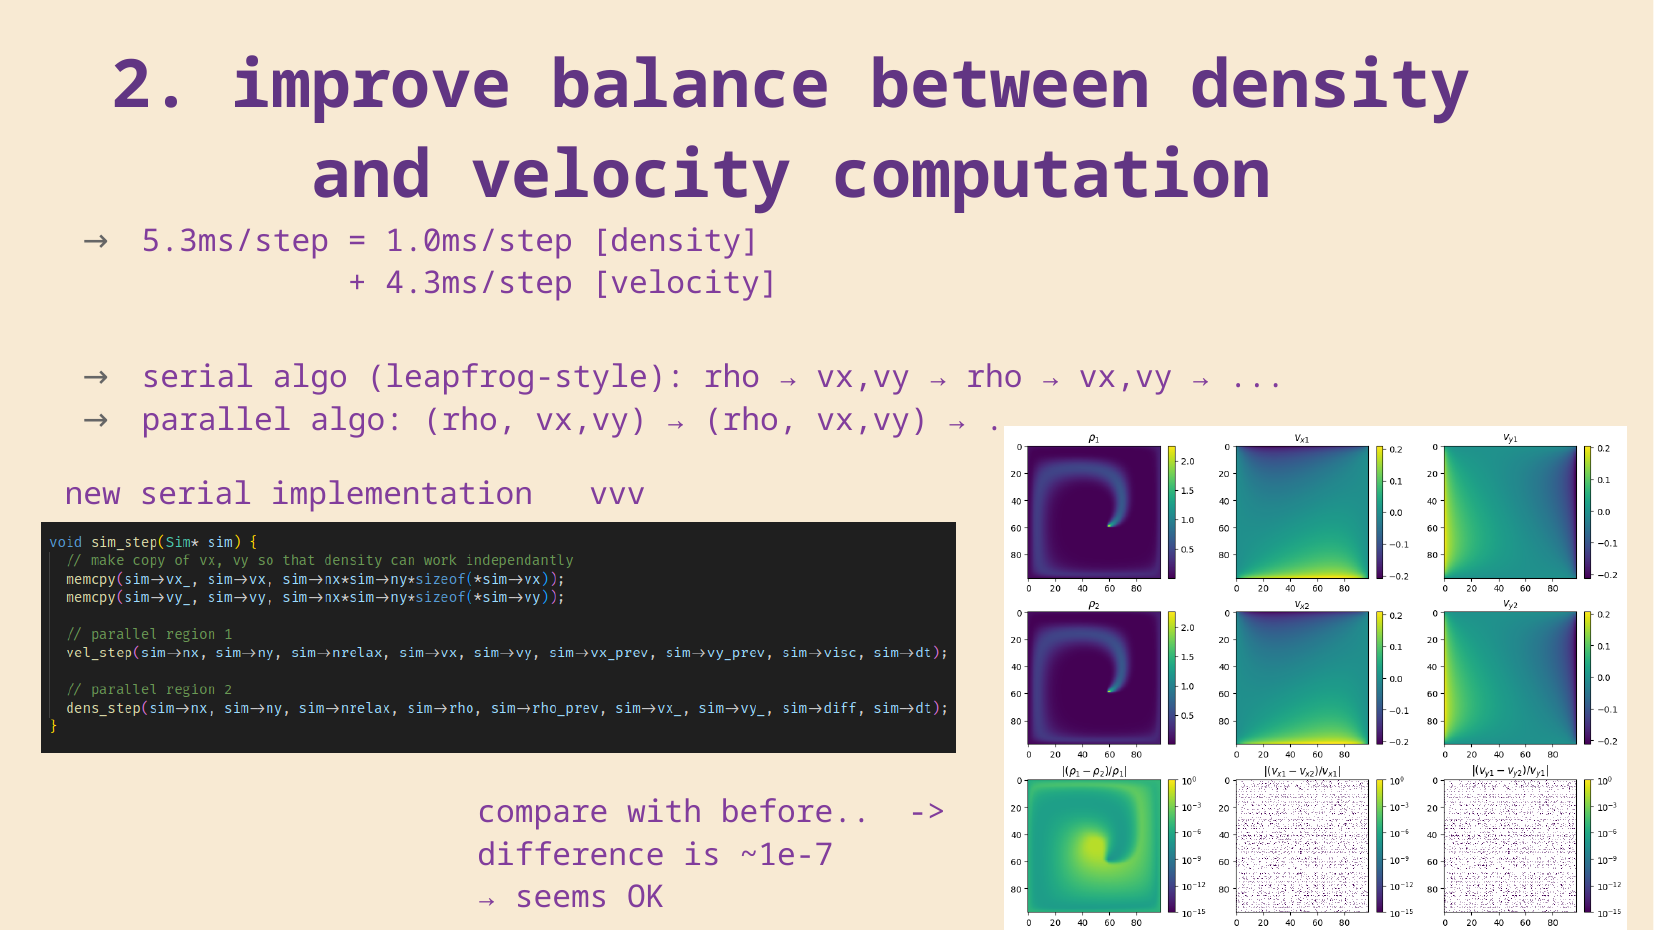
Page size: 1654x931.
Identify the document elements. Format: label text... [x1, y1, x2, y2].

text_box compare with before.. -> difference is ~1e-7 → seems OK [462, 781, 1332, 912]
list 5.3ms/step = 1.0ms/step [density] + 4.3ms/step [velocity] serial algo (leapfrog-style): rho → vx,vy → rho → vx,vy → ... parallel algo: (rho, vx,vy) → (rho, vx,vy) → ... [82, 217, 1571, 417]
picture [41, 522, 956, 753]
title 2. improve balance between density and velocity computation [47, 44, 1536, 209]
text_box new serial implementation vvv [49, 463, 928, 518]
picture [1004, 426, 1627, 931]
